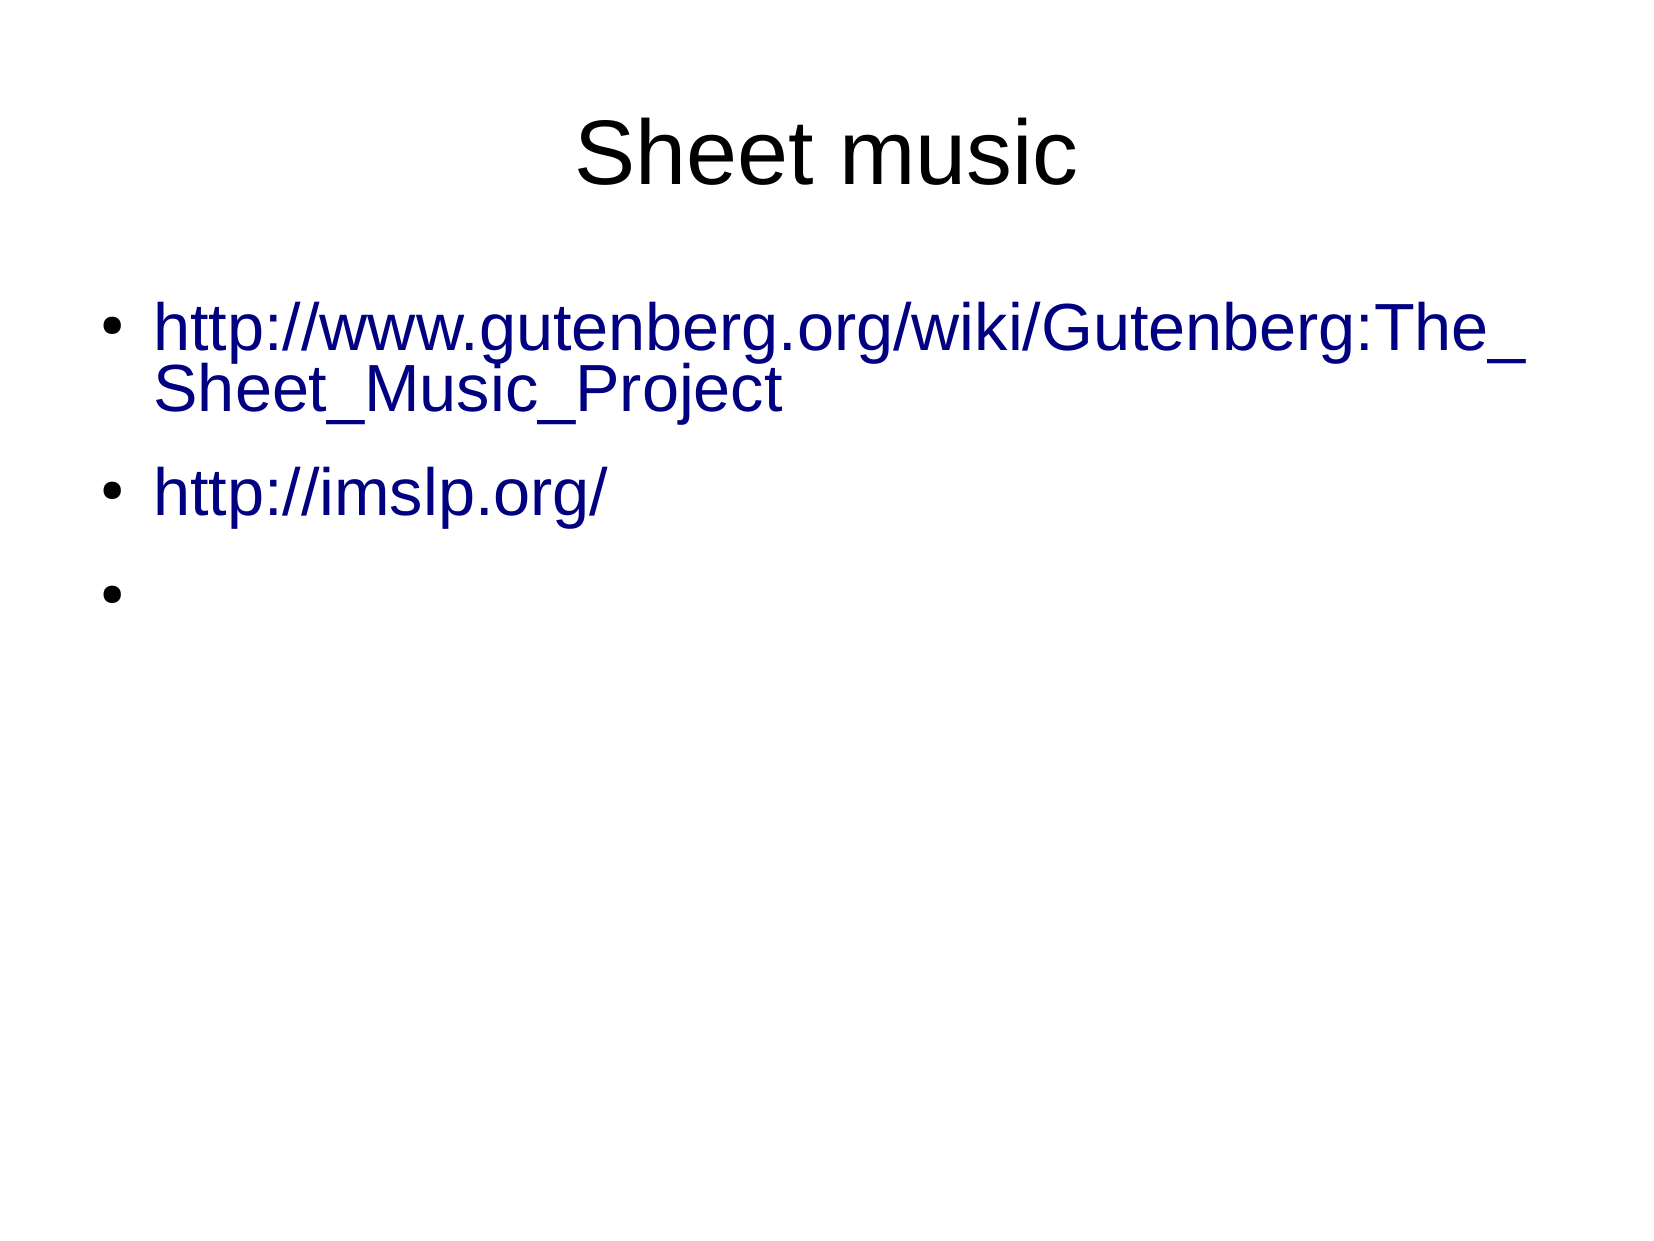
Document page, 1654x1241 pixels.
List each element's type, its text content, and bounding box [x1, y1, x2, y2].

title Sheet music [82, 49, 1571, 257]
list http://www.gutenberg.org/wiki/Gutenberg:The_Sheet_Music_Project http://imslp.org/ [82, 290, 1571, 1010]
